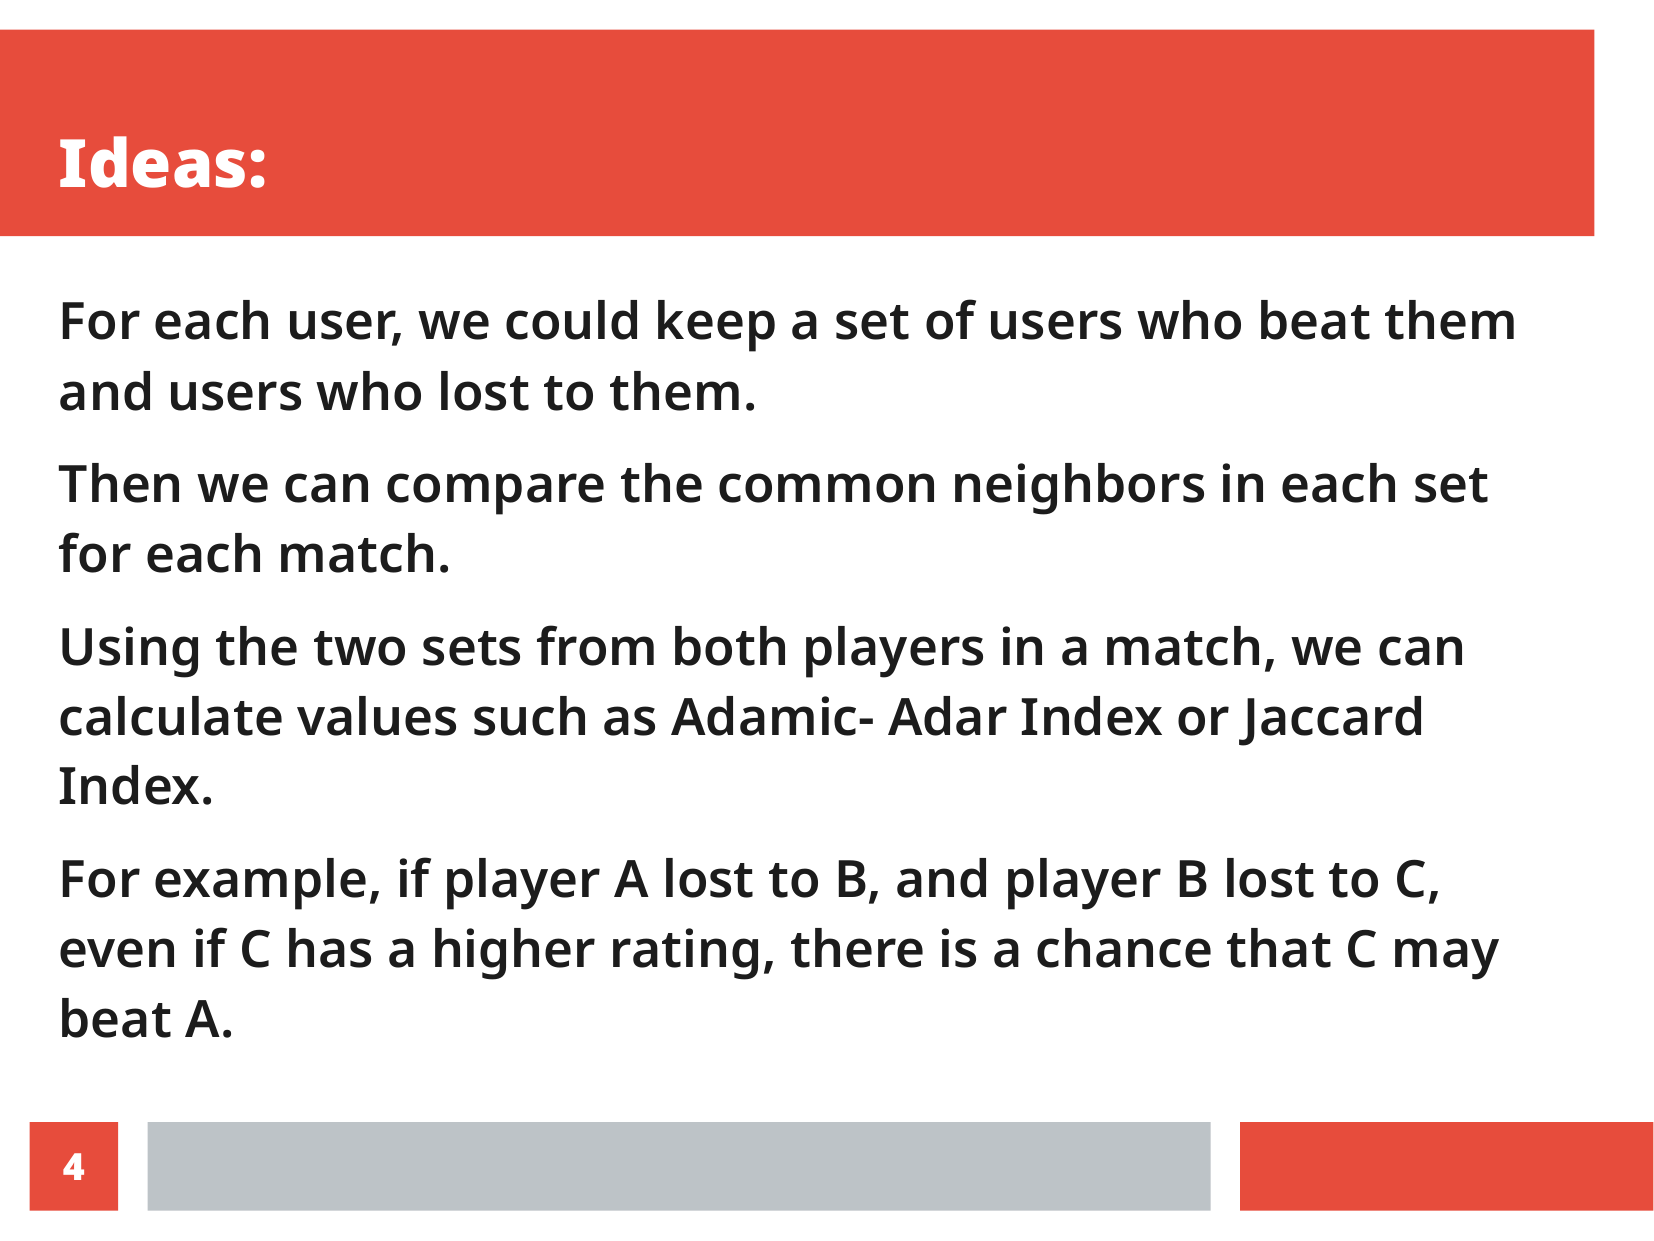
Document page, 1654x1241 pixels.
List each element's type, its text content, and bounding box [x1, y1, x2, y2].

title Ideas: [59, 59, 1595, 207]
list For each user, we could keep a set of users who beat them and users who lost to them. Then we can compare the common neighbors in each set for each match. Using the two sets from both players in a match, we can calculate values such as Adamic- Adar Index or Jaccard Index. For example, if player A lost to B, and player B lost to C, even if C has a higher rating, there is a chance that C may beat A. [59, 285, 1565, 1053]
